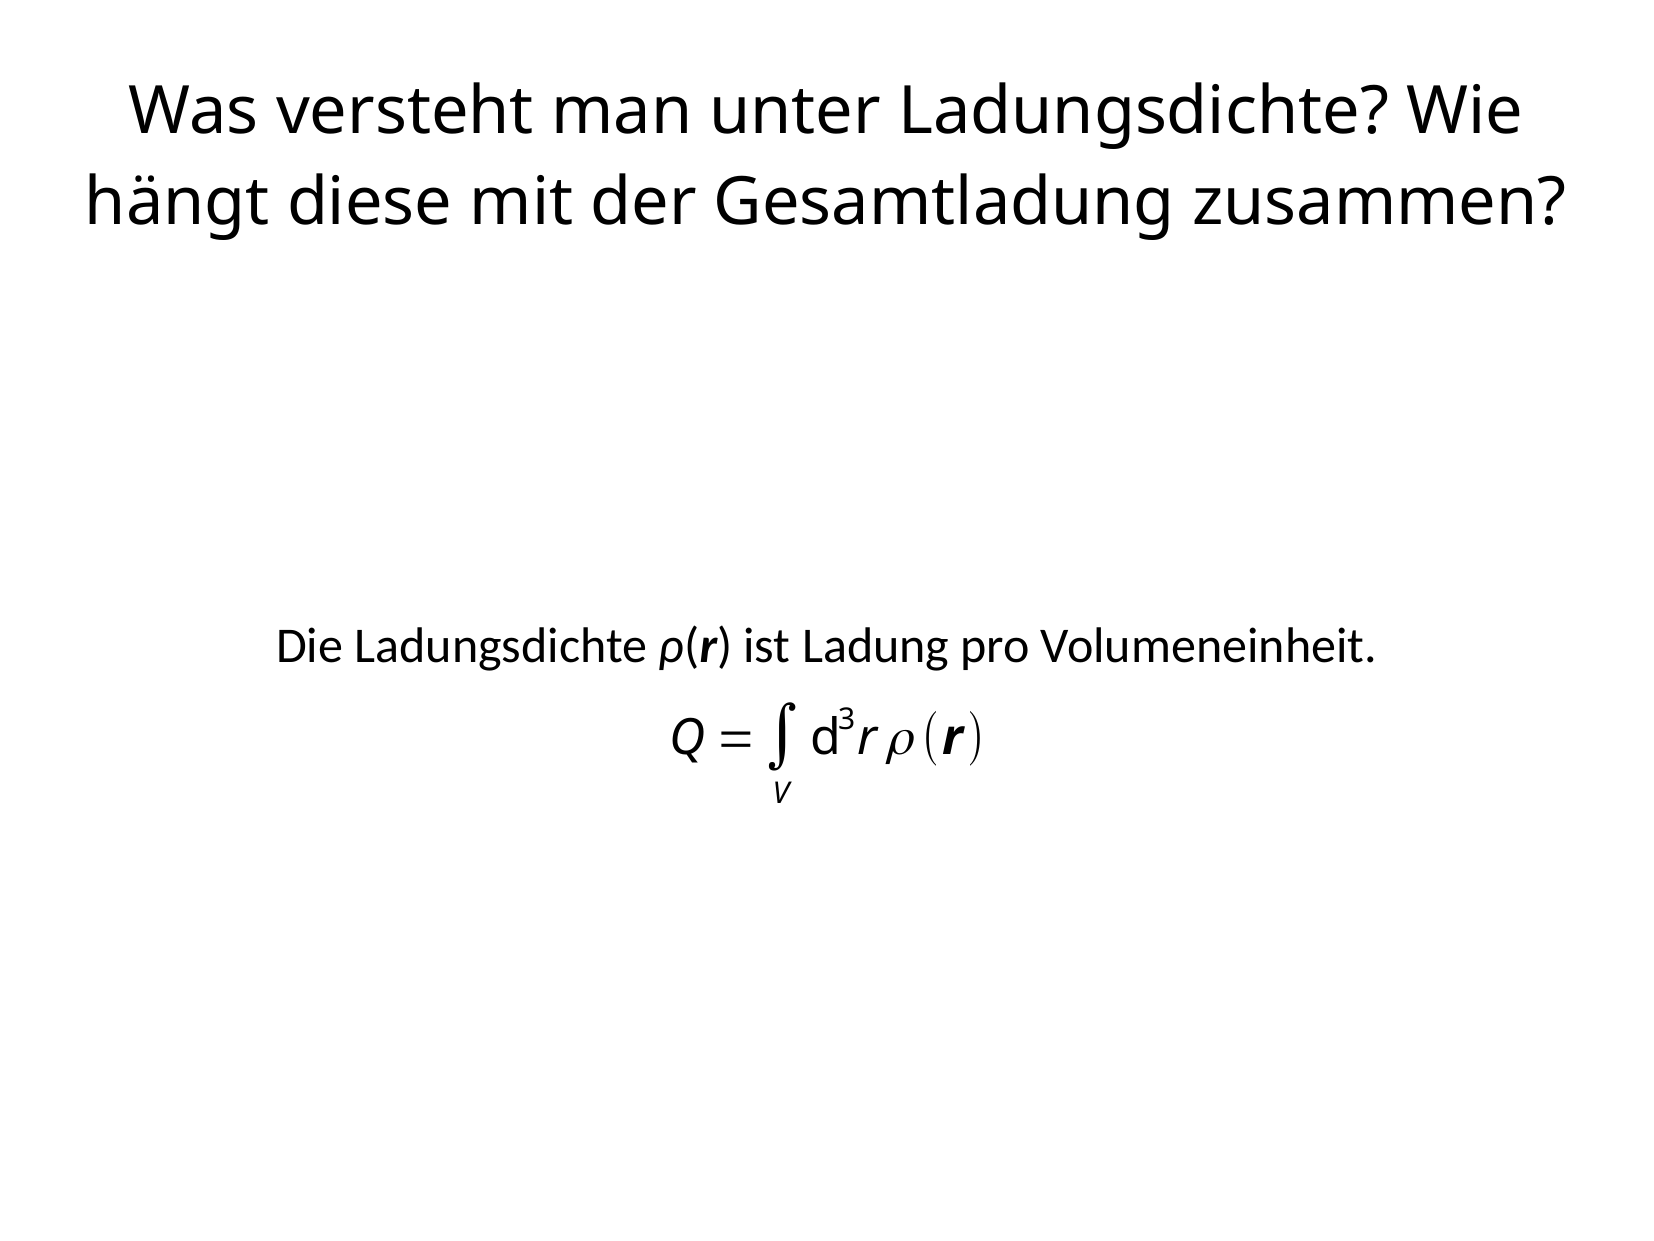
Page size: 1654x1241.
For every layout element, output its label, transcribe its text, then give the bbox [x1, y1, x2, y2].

subtitle Die Ladungsdichte ρ(r) ist Ladung pro Volumeneinheit. [82, 290, 1571, 1010]
title Was versteht man unter Ladungsdichte? Wie hängt diese mit der Gesamtladung zusammen? [82, 49, 1571, 257]
chart [663, 699, 991, 812]
